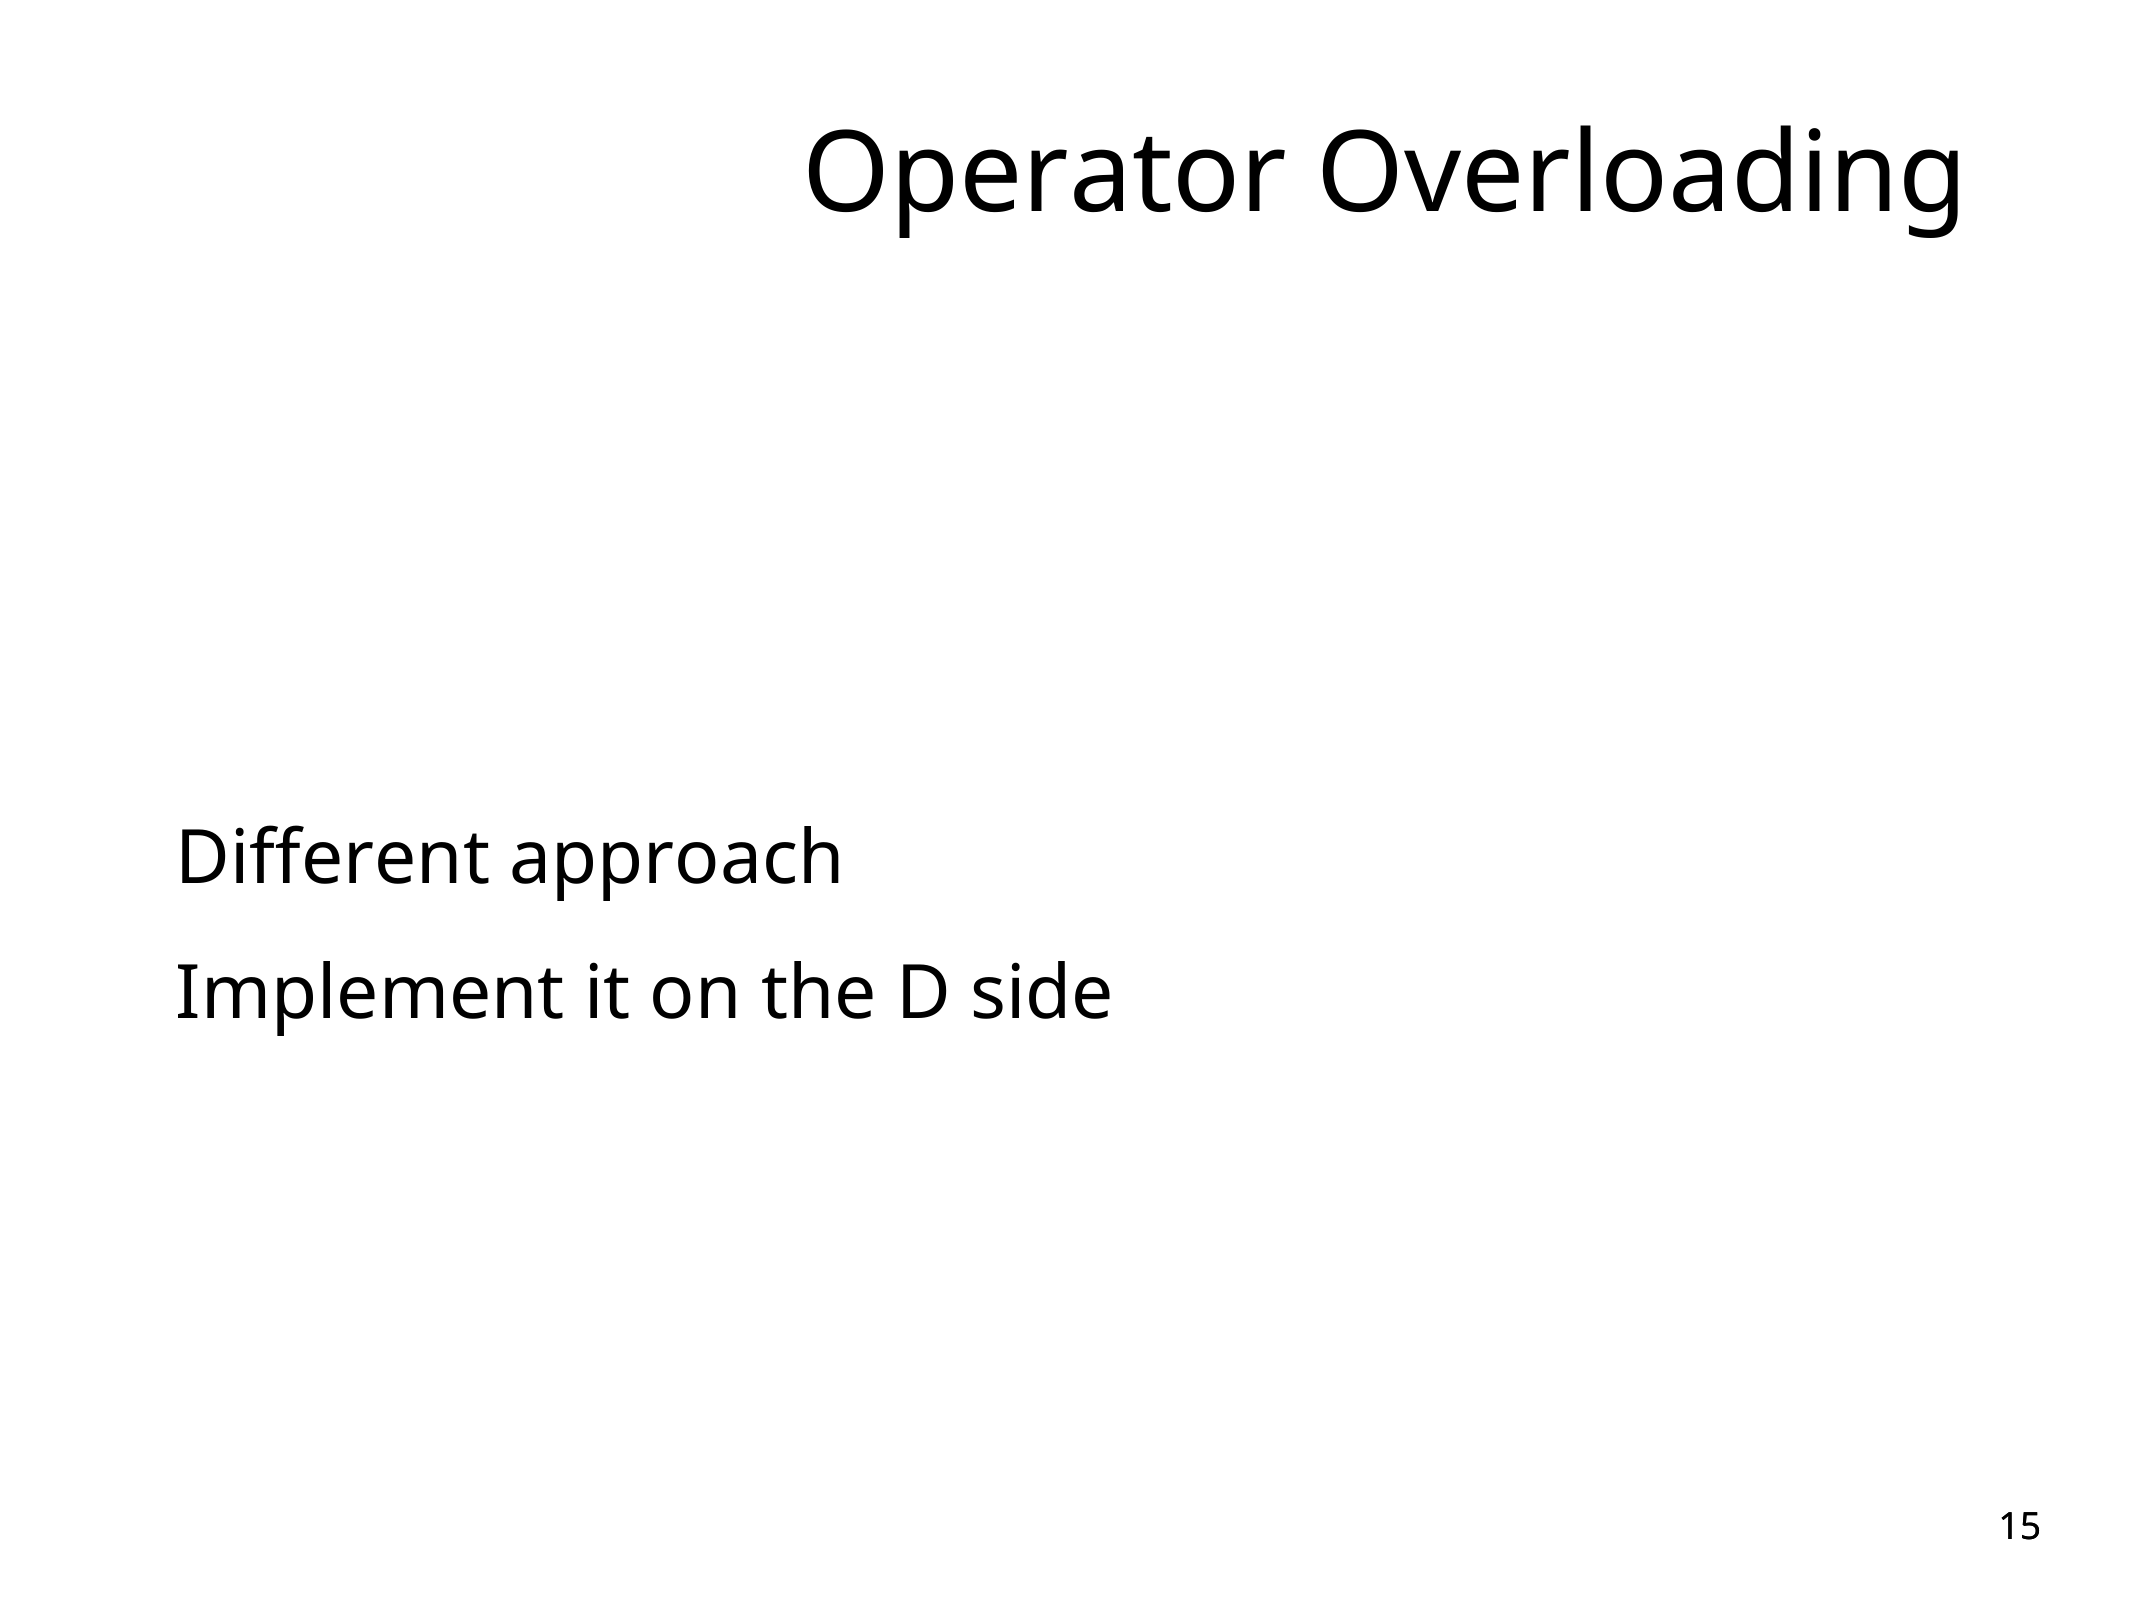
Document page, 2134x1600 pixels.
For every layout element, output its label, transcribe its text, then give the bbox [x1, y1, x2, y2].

title Operator Overloading [156, 72, 1978, 261]
list Different approach Implement it on the D side [94, 332, 2039, 1509]
text_box <number> [1985, 1493, 2055, 1557]
